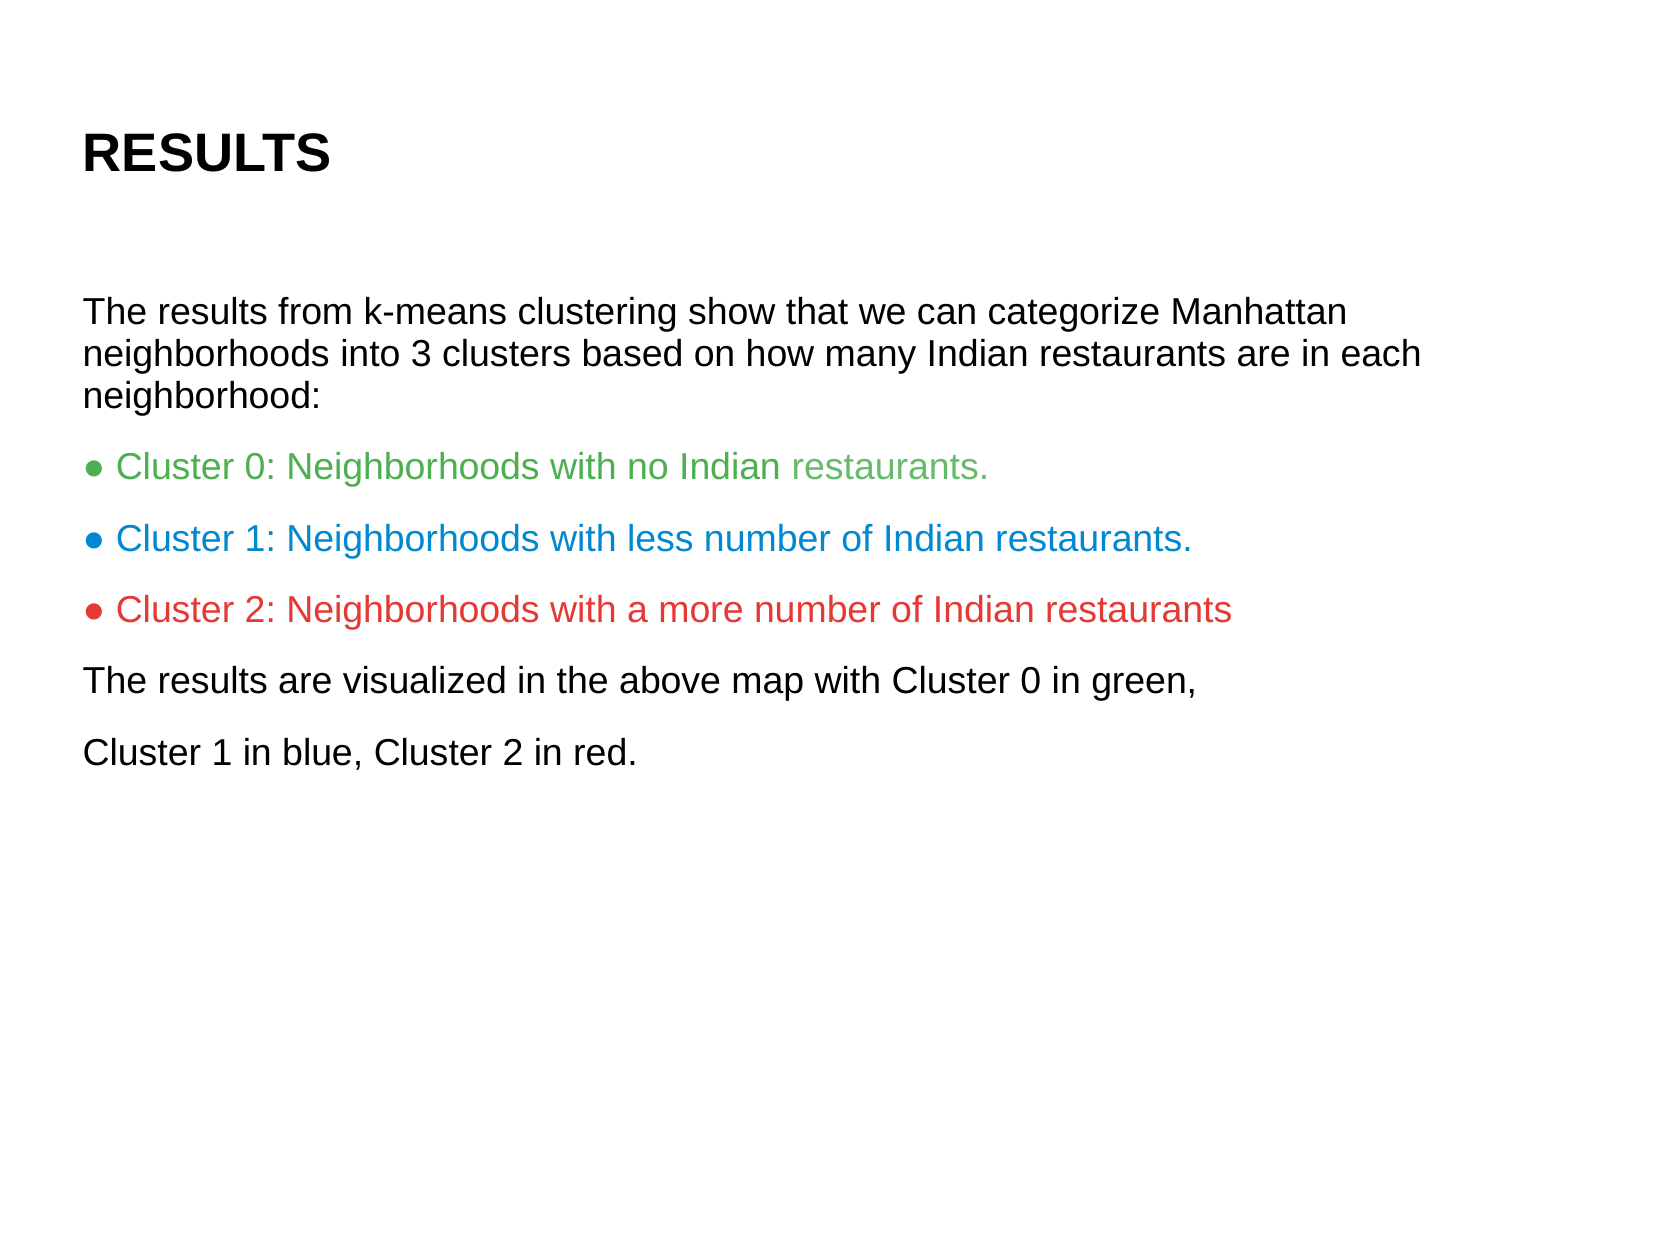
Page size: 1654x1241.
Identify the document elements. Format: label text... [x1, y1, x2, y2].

list The results from k-means clustering show that we can categorize Manhattan neighborhoods into 3 clusters based on how many Indian restaurants are in each neighborhood: ● Cluster 0: Neighborhoods with no Indian restaurants. ● Cluster 1: Neighborhoods with less number of Indian restaurants. ● Cluster 2: Neighborhoods with a more number of Indian restaurants The results are visualized in the above map with Cluster 0 in green, Cluster 1 in blue, Cluster 2 in red. [82, 290, 1571, 1109]
title RESULTS [82, 49, 1571, 257]
